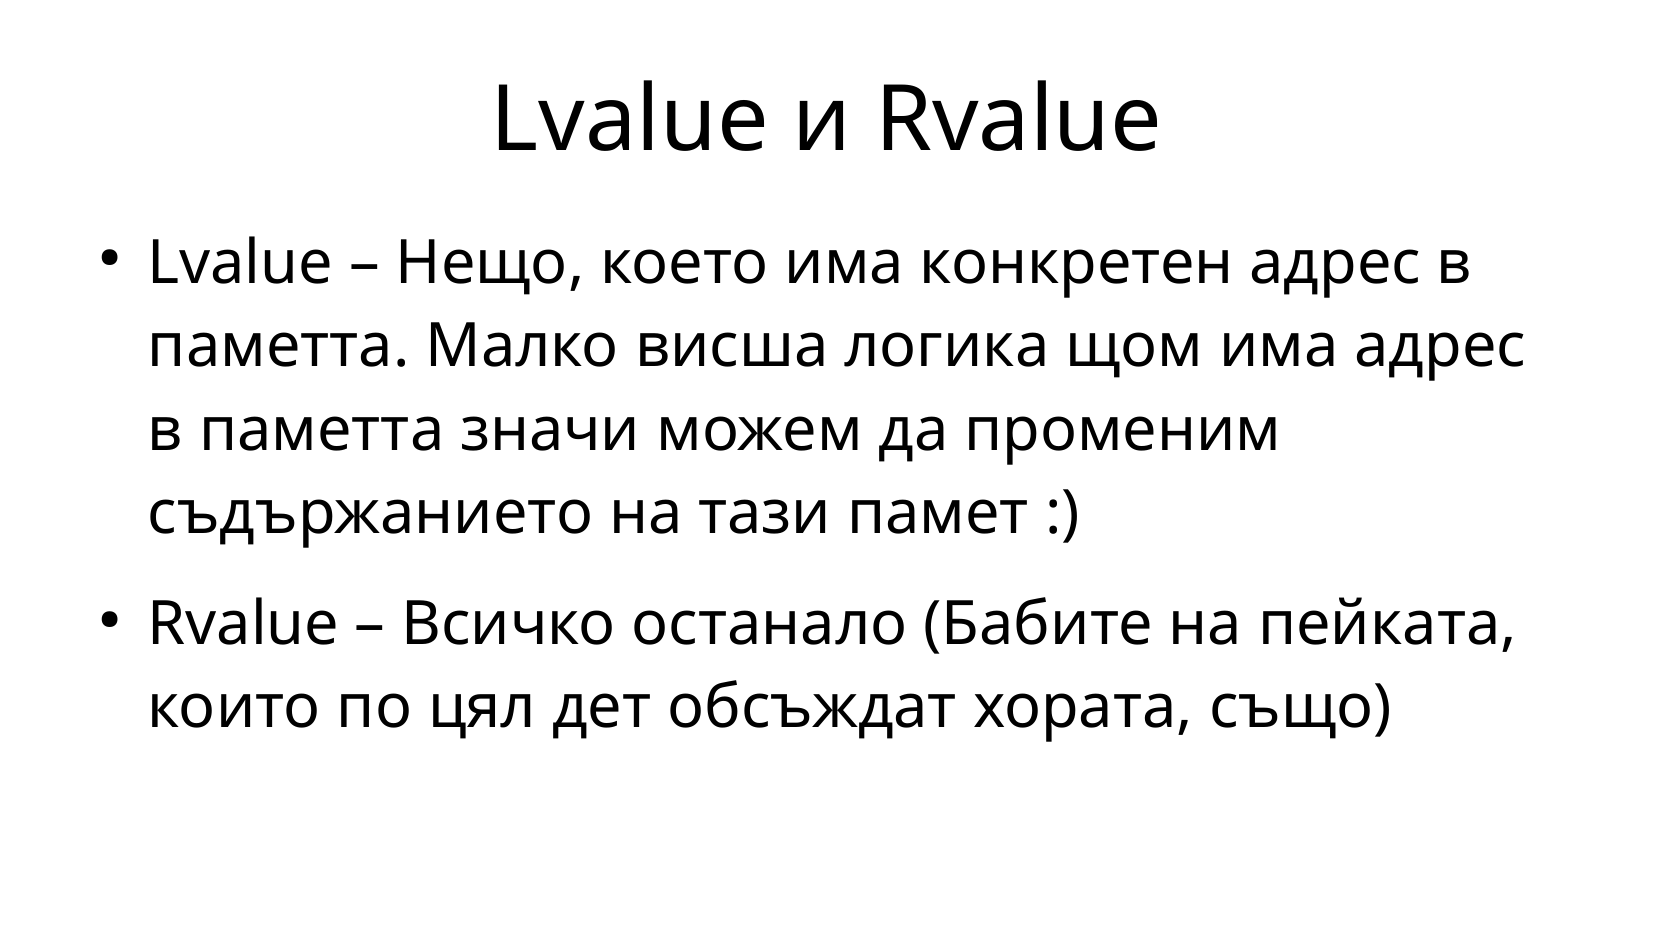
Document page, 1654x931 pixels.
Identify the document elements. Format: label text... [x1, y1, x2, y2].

list Lvalue – Нещо, което има конкретен адрес в паметта. Малко висша логика щом има адрес в паметта значи можем да променим съдържанието на тази памет :) Rvalue – Всичко останало (Бабите на пейката, които по цял дет обсъждат хората, също) [82, 217, 1571, 758]
title Lvalue и Rvalue [82, 37, 1571, 193]
